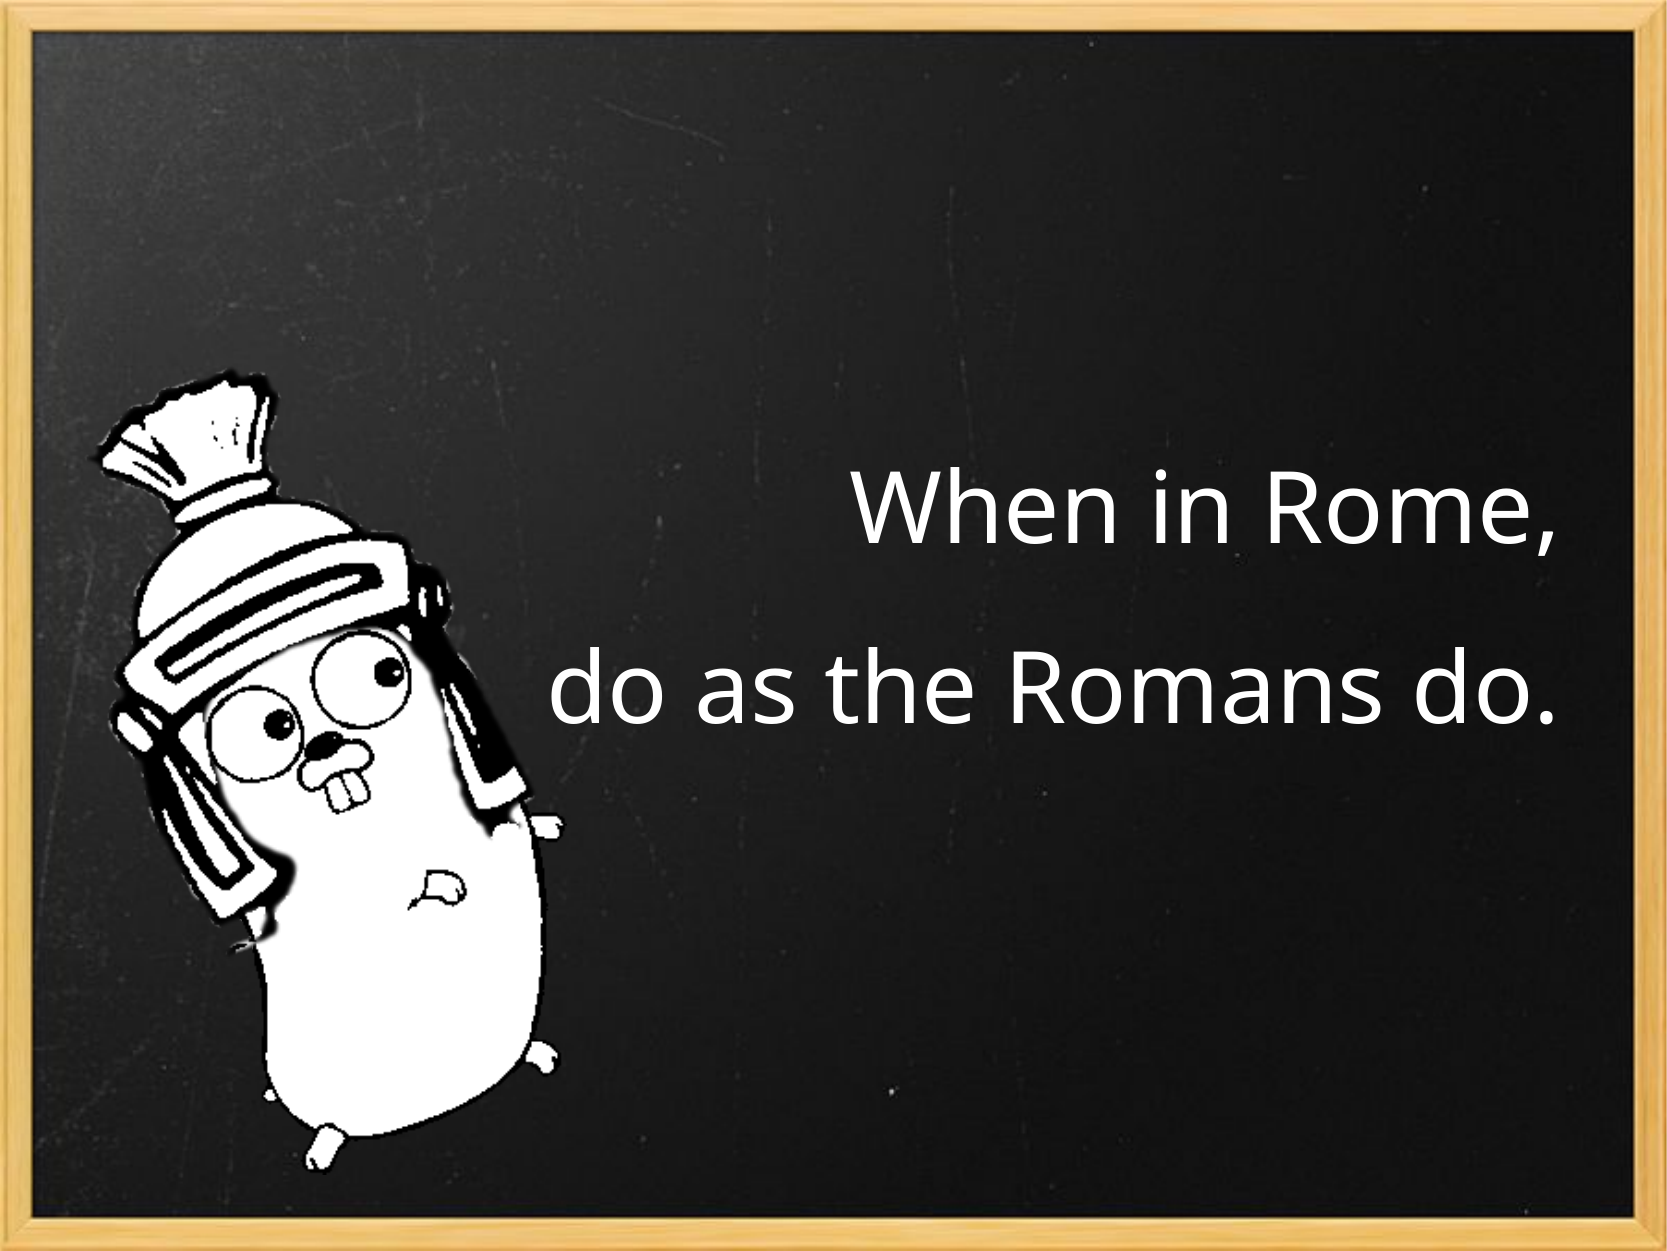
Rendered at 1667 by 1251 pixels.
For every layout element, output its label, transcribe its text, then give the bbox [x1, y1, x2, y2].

picture [0, 0, 1667, 1251]
title When in Rome, do as the Romans do. [567, 383, 1562, 744]
